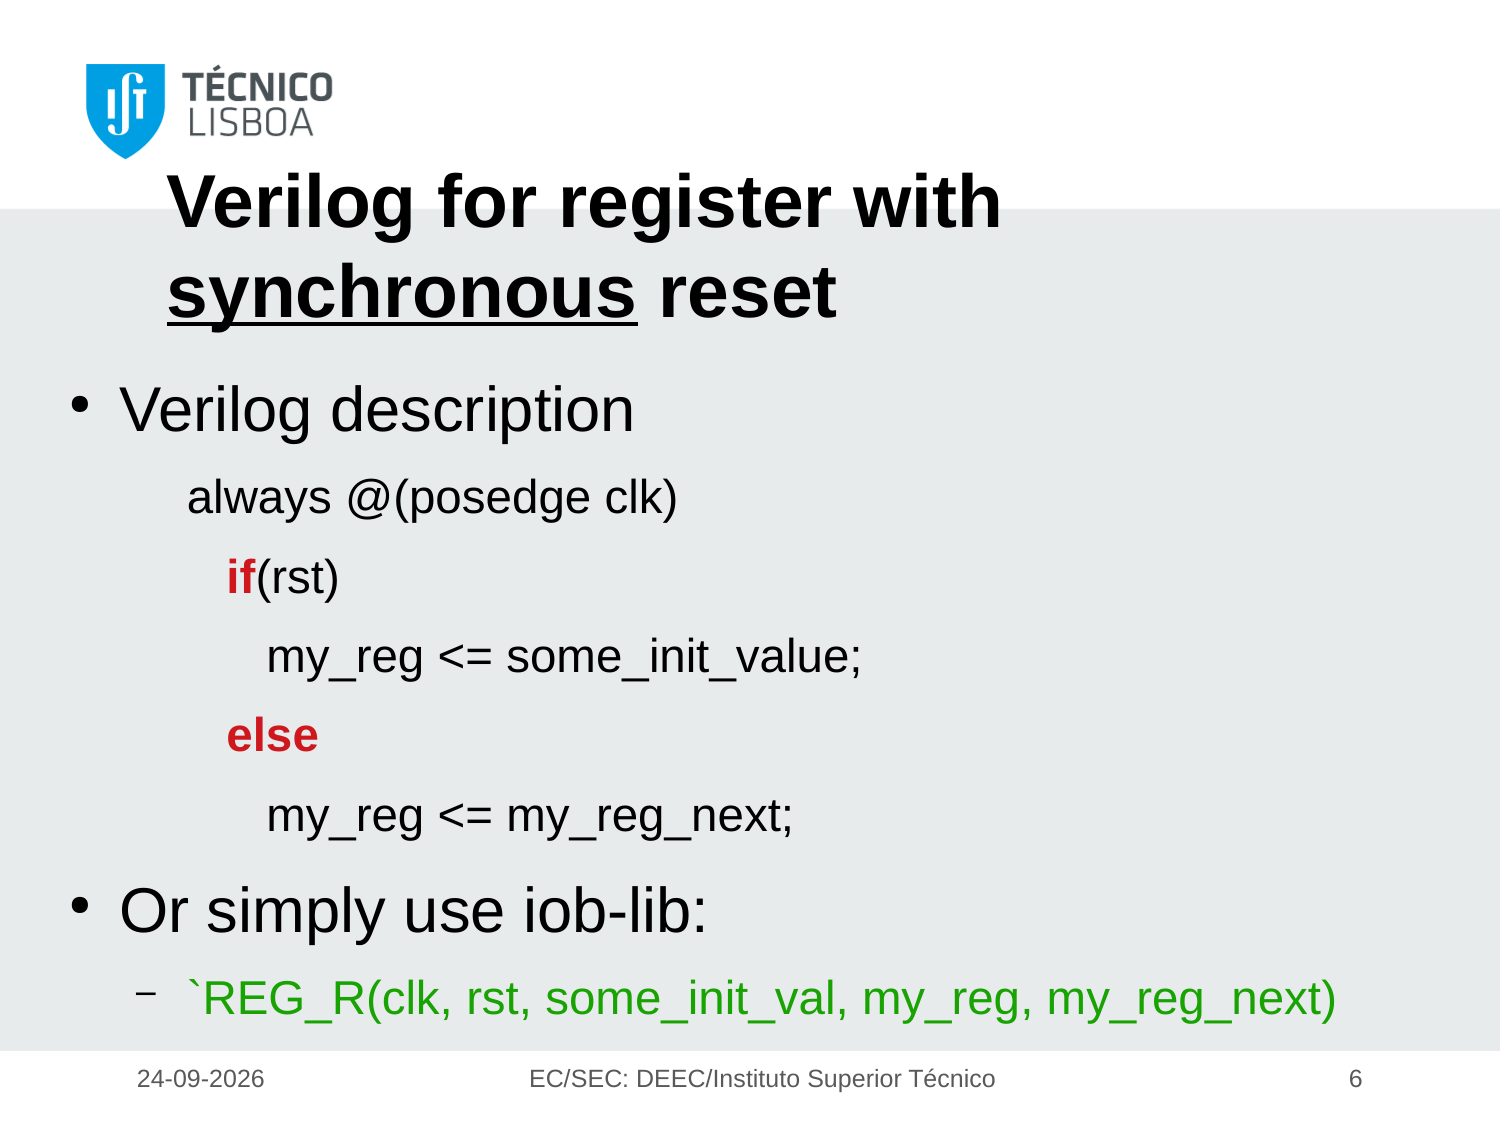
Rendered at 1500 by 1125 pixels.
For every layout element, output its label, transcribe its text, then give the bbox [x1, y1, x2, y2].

slide_number <number> [1077, 1052, 1378, 1103]
picture [0, 0, 1500, 1125]
list Verilog description always @(posedge clk) if(rst) my_reg <= some_init_value; else my_reg <= my_reg_next; Or simply use iob-lib: `REG_R(clk, rst, some_init_val, my_reg, my_reg_next) [52, 367, 1465, 1030]
footer EC/SEC: DEEC/Instituto Superior Técnico [512, 1052, 1021, 1103]
slide_number 15-10-2020 [121, 1052, 425, 1103]
title Verilog for register with synchronous reset [151, 171, 1408, 314]
